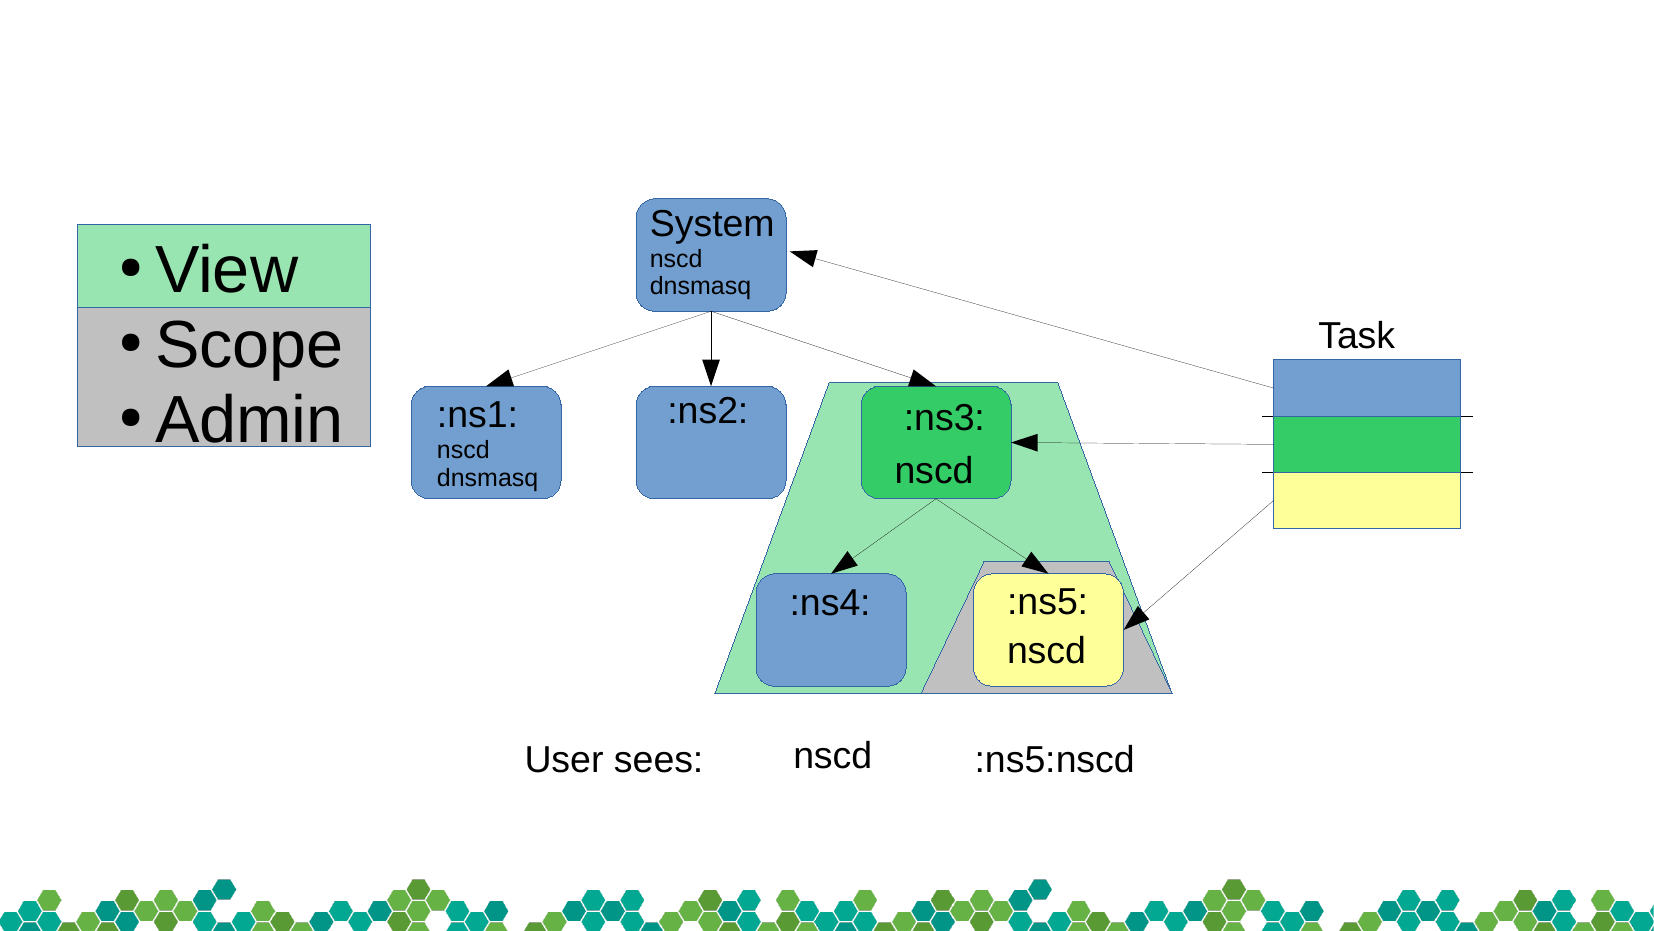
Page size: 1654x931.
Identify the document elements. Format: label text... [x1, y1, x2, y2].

text_box [636, 386, 787, 499]
text_box nscd [778, 727, 888, 785]
text_box System nscd dnsmasq [635, 195, 790, 308]
text_box [1273, 359, 1461, 529]
text_box [714, 382, 1173, 694]
text_box [644, 308, 778, 312]
text_box :ns1: nscd dnsmasq [422, 385, 554, 499]
text_box [554, 390, 562, 495]
text_box :ns2: [652, 382, 764, 440]
picture [0, 871, 1654, 931]
text_box :ns3: [888, 389, 1000, 447]
text_box :ns5:nscd [959, 731, 1150, 788]
text_box View Scope Admin [104, 225, 359, 465]
text_box Task [1303, 307, 1411, 365]
text_box [77, 224, 371, 447]
text_box nscd [879, 442, 989, 500]
text_box :ns4: [774, 573, 886, 631]
text_box [411, 388, 422, 497]
text_box nscd [992, 622, 1101, 680]
text_box User sees: [509, 731, 719, 788]
text_box :ns5: [992, 573, 1104, 631]
